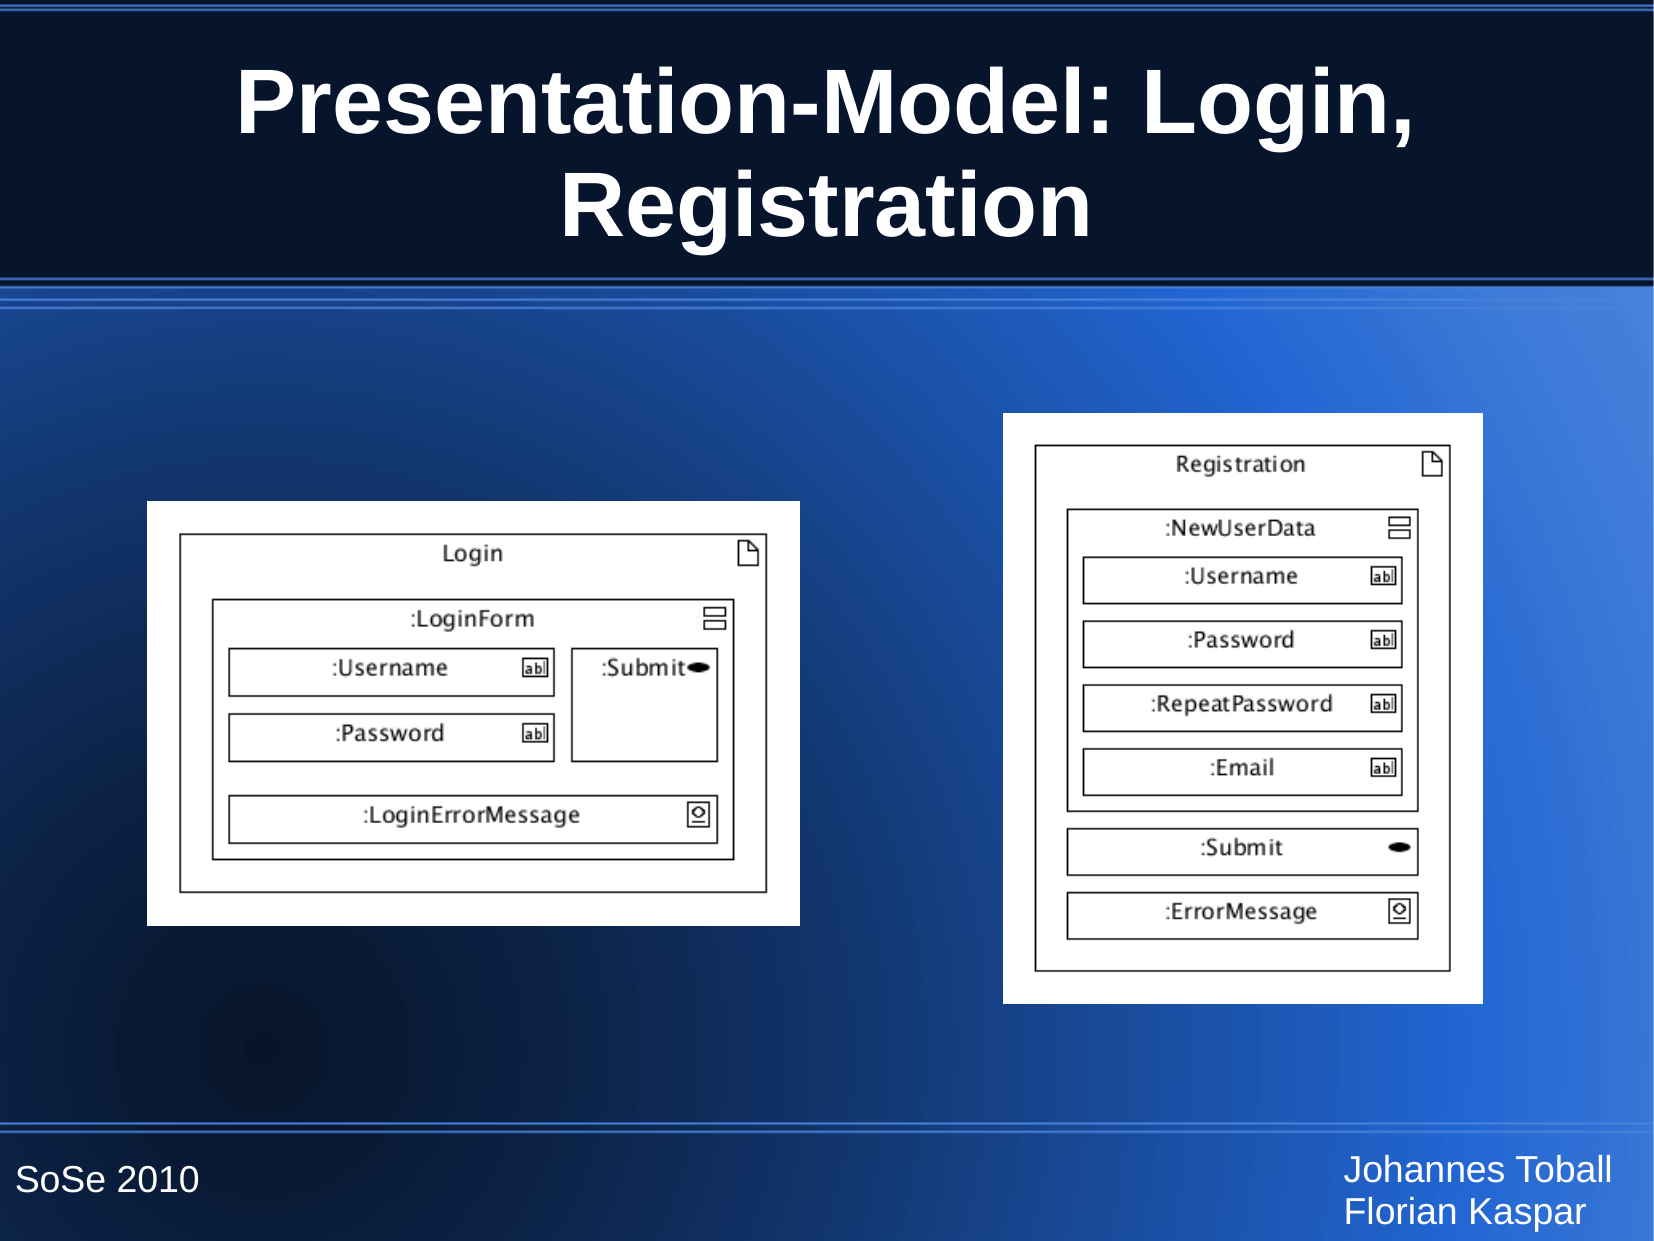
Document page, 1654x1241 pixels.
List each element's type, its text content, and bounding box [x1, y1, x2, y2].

picture [0, 0, 1654, 1241]
text_box Johannes Toball Florian Kaspar [1328, 1141, 1654, 1241]
title Presentation-Model: Login, Registration [82, 49, 1571, 257]
text_box SoSe 2010 [0, 1151, 325, 1209]
